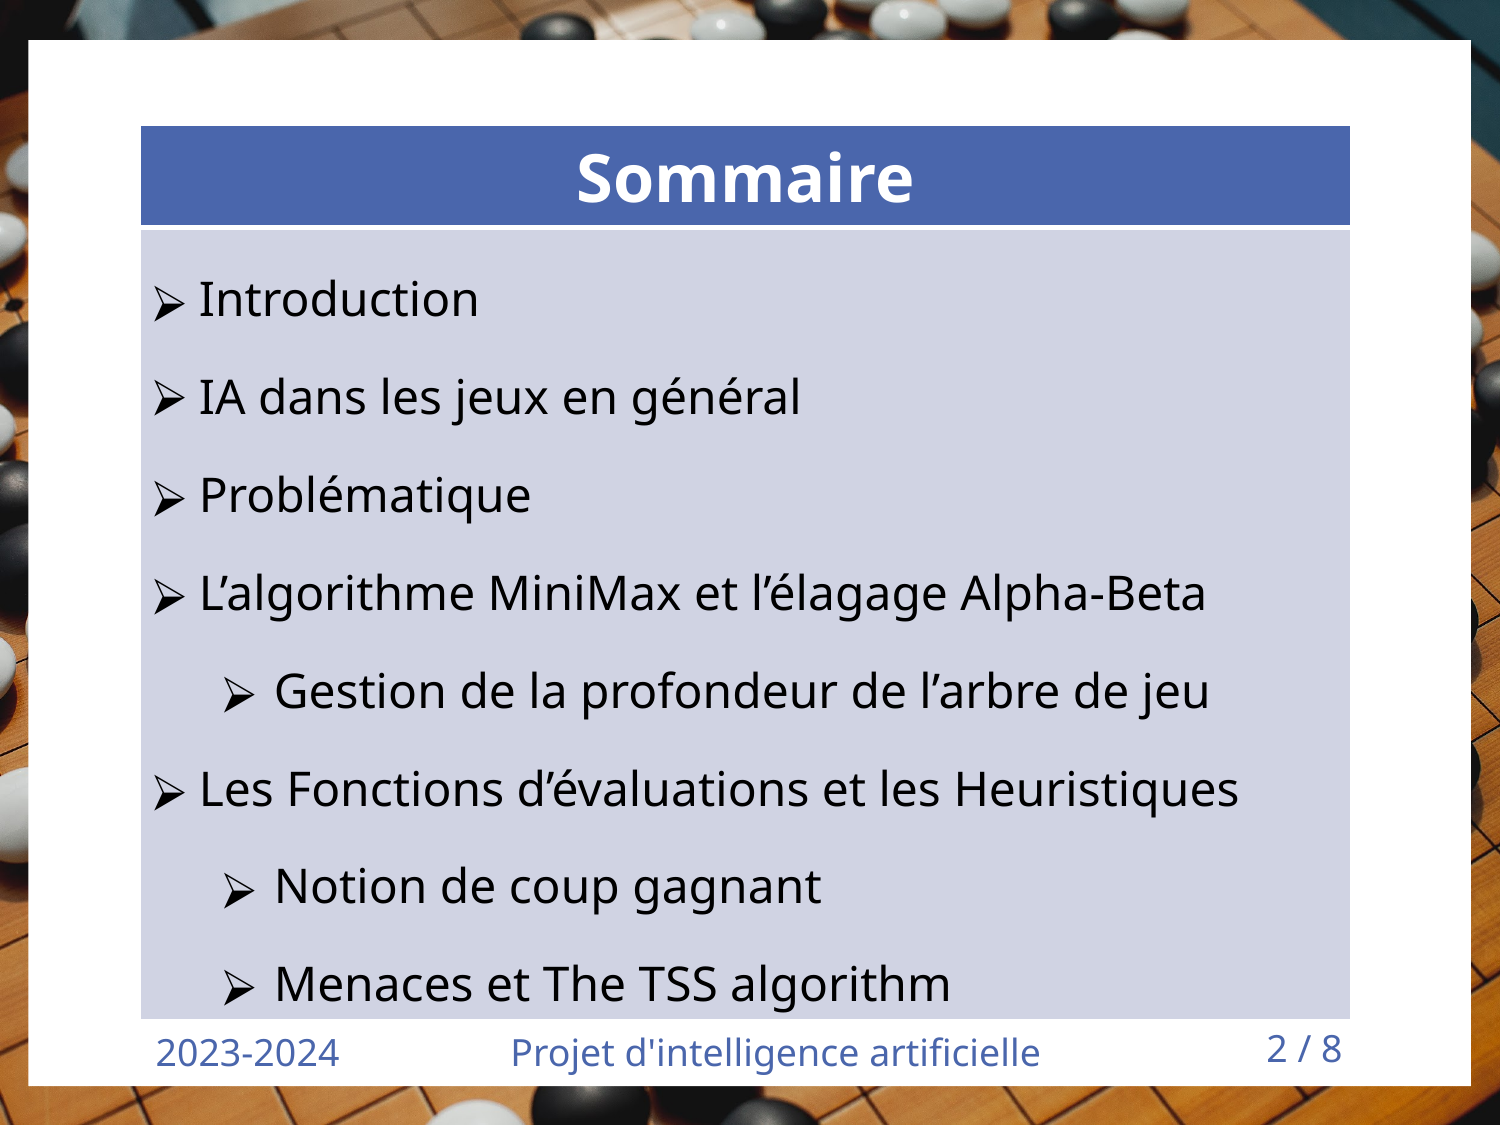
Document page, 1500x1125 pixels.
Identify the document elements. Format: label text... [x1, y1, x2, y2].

text_box Projet d'intelligence artificielle [485, 1024, 1067, 1081]
text_box <number> / 8 [1147, 1021, 1358, 1081]
text_box 2023-2024 [140, 1024, 428, 1081]
picture [0, 0, 1500, 1125]
table_header Sommaire [141, 126, 1350, 225]
table_cell Introduction IA dans les jeux en général Problématique L’algorithme MiniMax et l’élagage Alpha-Beta Gestion de la profondeur de l’arbre de jeu Les Fonctions d’évaluations et les Heuristiques Notion de coup gagnant Menaces et The TSS algorithm [141, 230, 1350, 1019]
